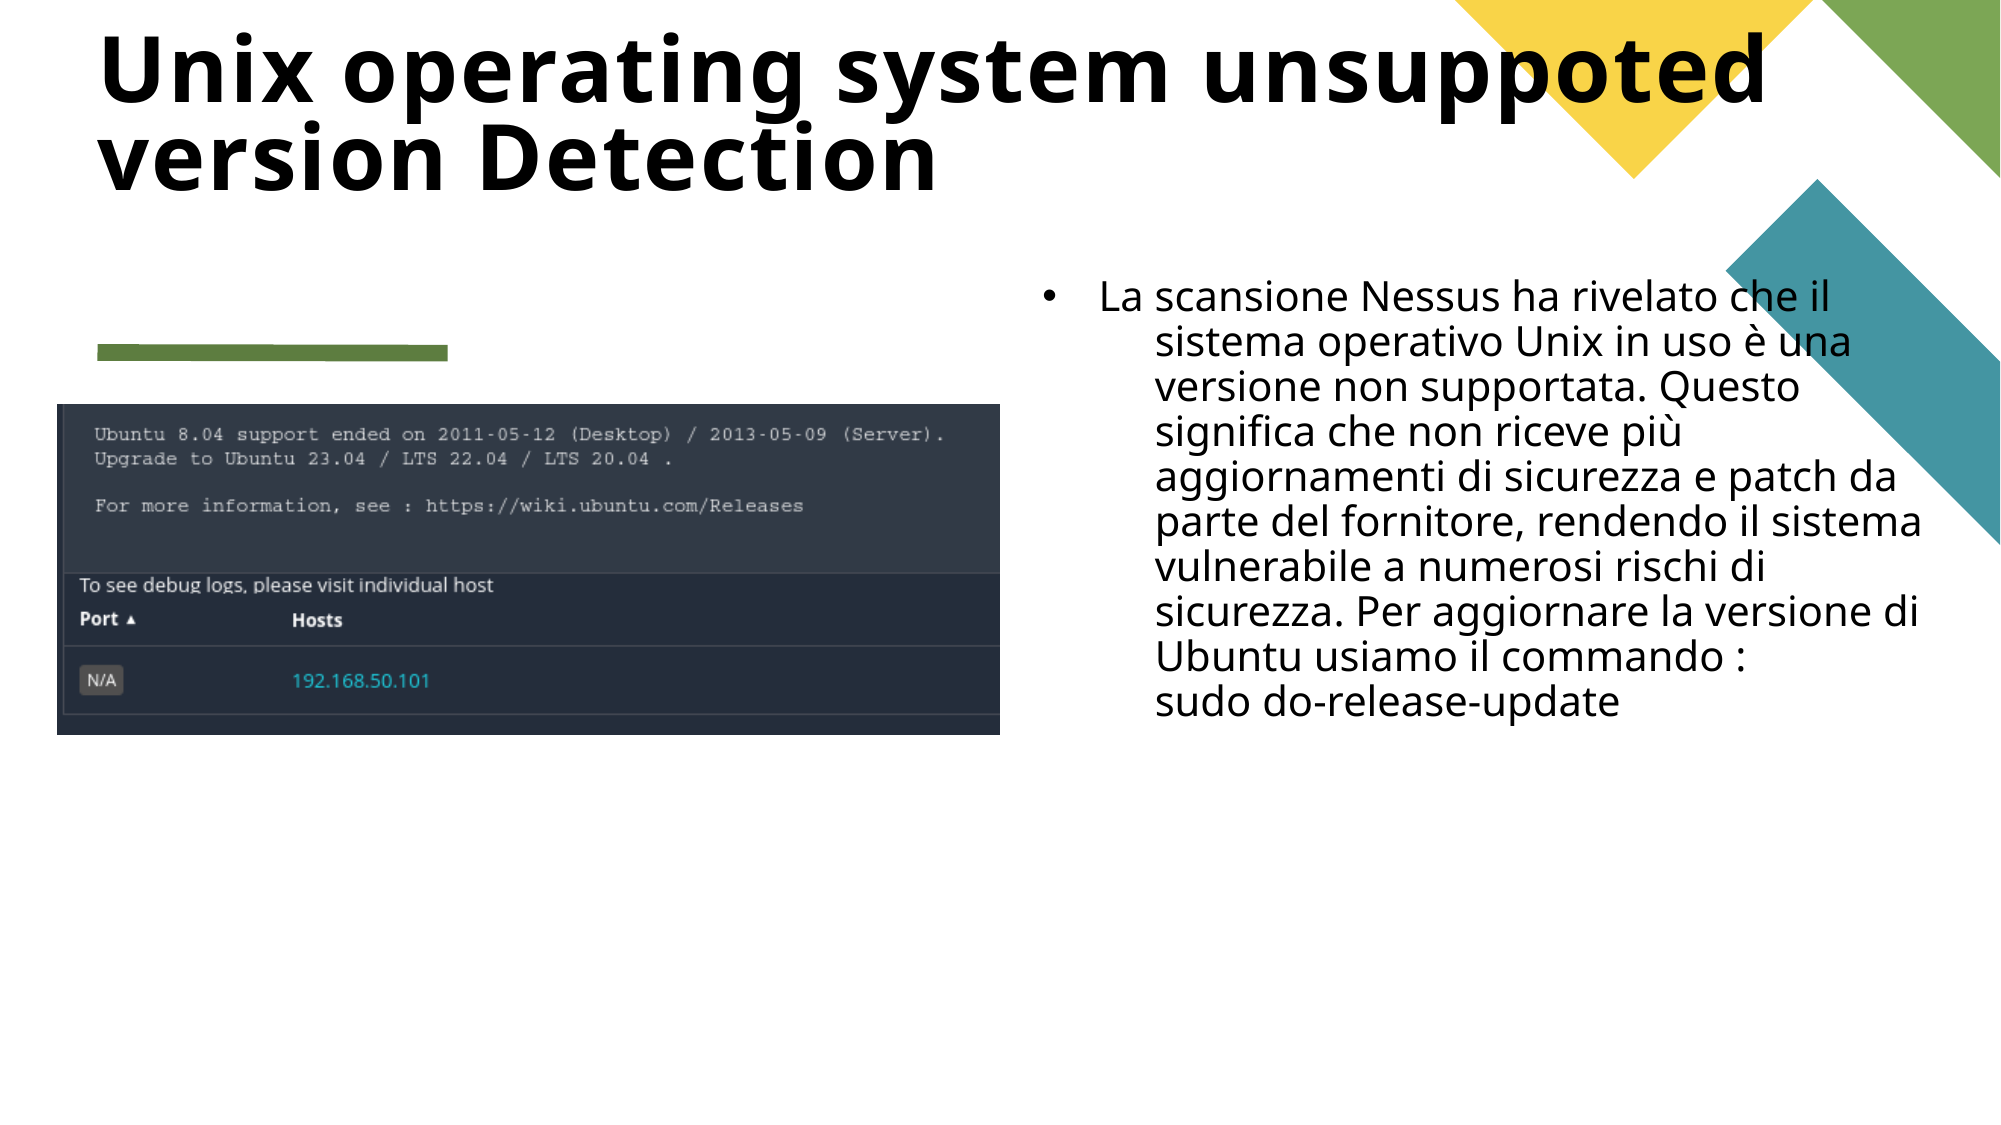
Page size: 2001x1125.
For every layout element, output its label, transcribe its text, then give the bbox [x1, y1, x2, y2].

picture [57, 404, 1000, 735]
list La scansione Nessus ha rivelato che il sistema operativo Unix in uso è una versione non supportata. Questo significa che non riceve più aggiornamenti di sicurezza e patch da parte del fornitore, rendendo il sistema vulnerabile a numerosi rischi di sicurezza. Per aggiornare la versione di Ubuntu usiamo il commando : sudo do-release-update [1042, 267, 1969, 858]
title Unix operating system unsuppoted version Detection [97, 32, 1898, 291]
